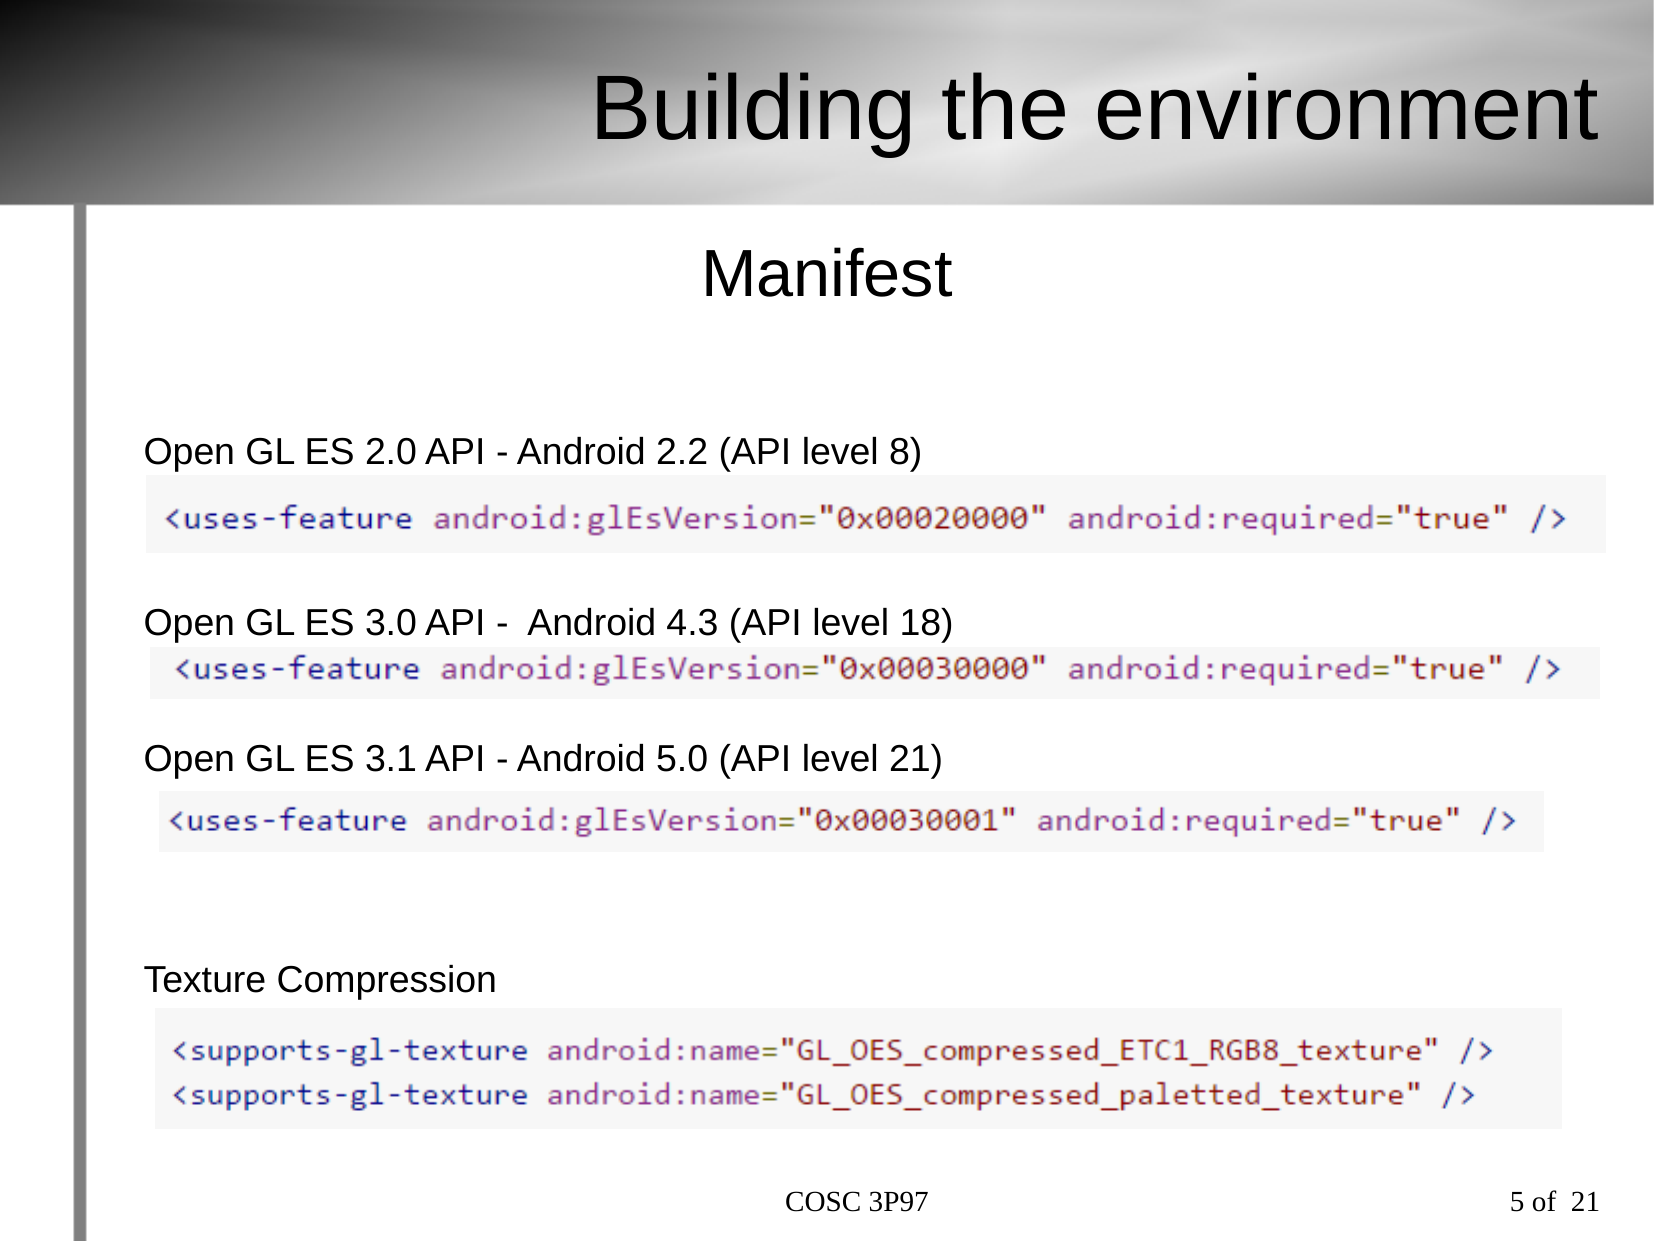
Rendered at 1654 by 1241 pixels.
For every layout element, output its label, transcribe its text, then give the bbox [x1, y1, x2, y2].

text_box Open GL ES 3.1 API - Android 5.0 (API level 21) [128, 730, 959, 788]
picture [0, 0, 1654, 1241]
title Building the environment [112, 13, 1601, 201]
text_box Open GL ES 3.0 API - Android 4.3 (API level 18) [128, 594, 970, 652]
text_box Manifest [686, 228, 968, 319]
text_box Texture Compression [128, 951, 512, 1009]
text_box Open GL ES 2.0 API - Android 2.2 (API level 8) [128, 423, 939, 481]
